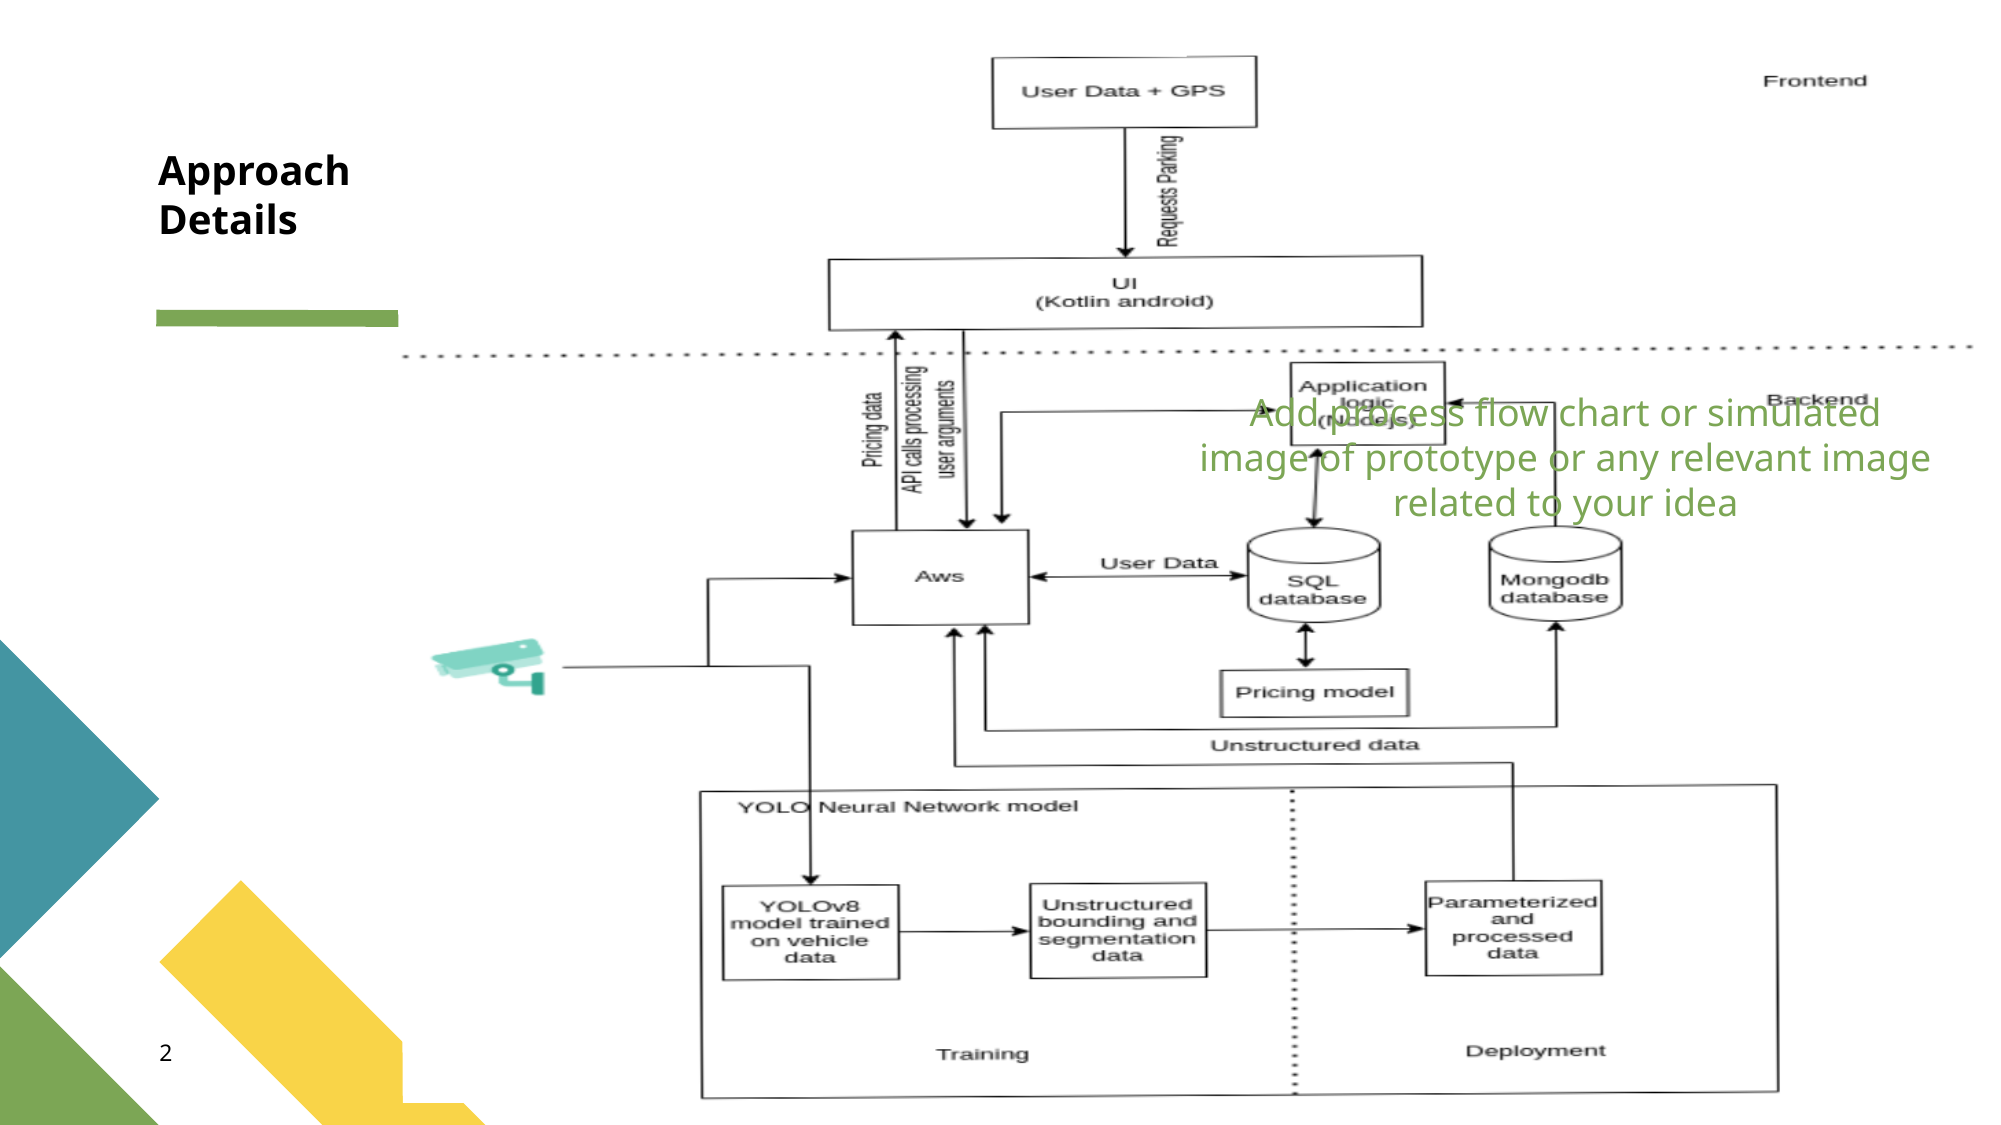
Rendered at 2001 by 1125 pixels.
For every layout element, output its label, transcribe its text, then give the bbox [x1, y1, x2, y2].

slide_number <number> [159, 1038, 246, 1080]
text_box Add process flow chart or simulated image of prototype or any relevant image related to your idea [1181, 381, 1951, 532]
title Approach Details [158, 144, 397, 245]
picture [396, 0, 1979, 1125]
